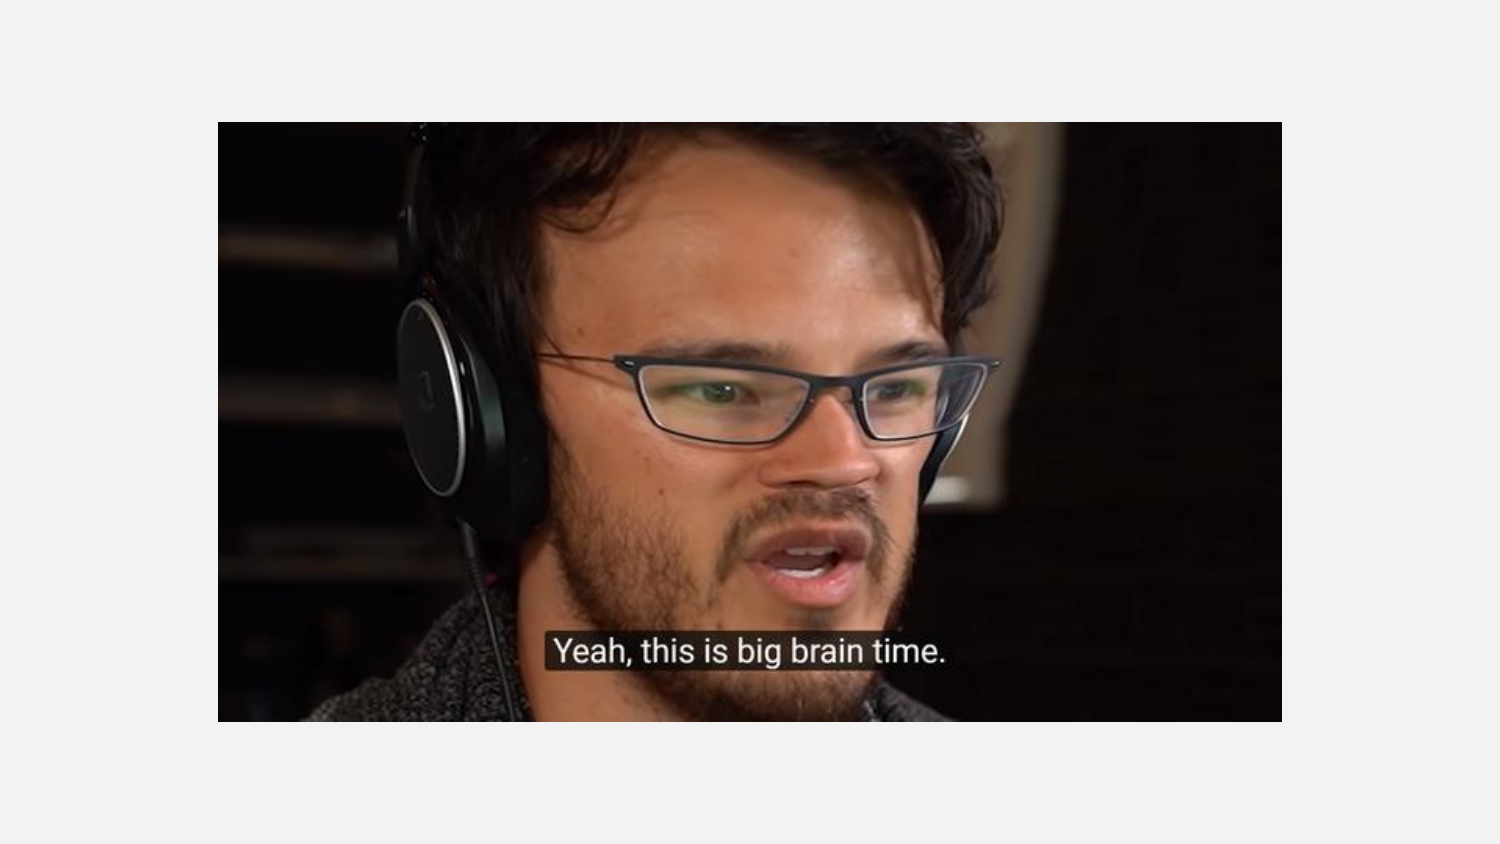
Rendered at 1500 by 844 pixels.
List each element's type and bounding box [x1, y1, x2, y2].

picture [218, 122, 1282, 722]
